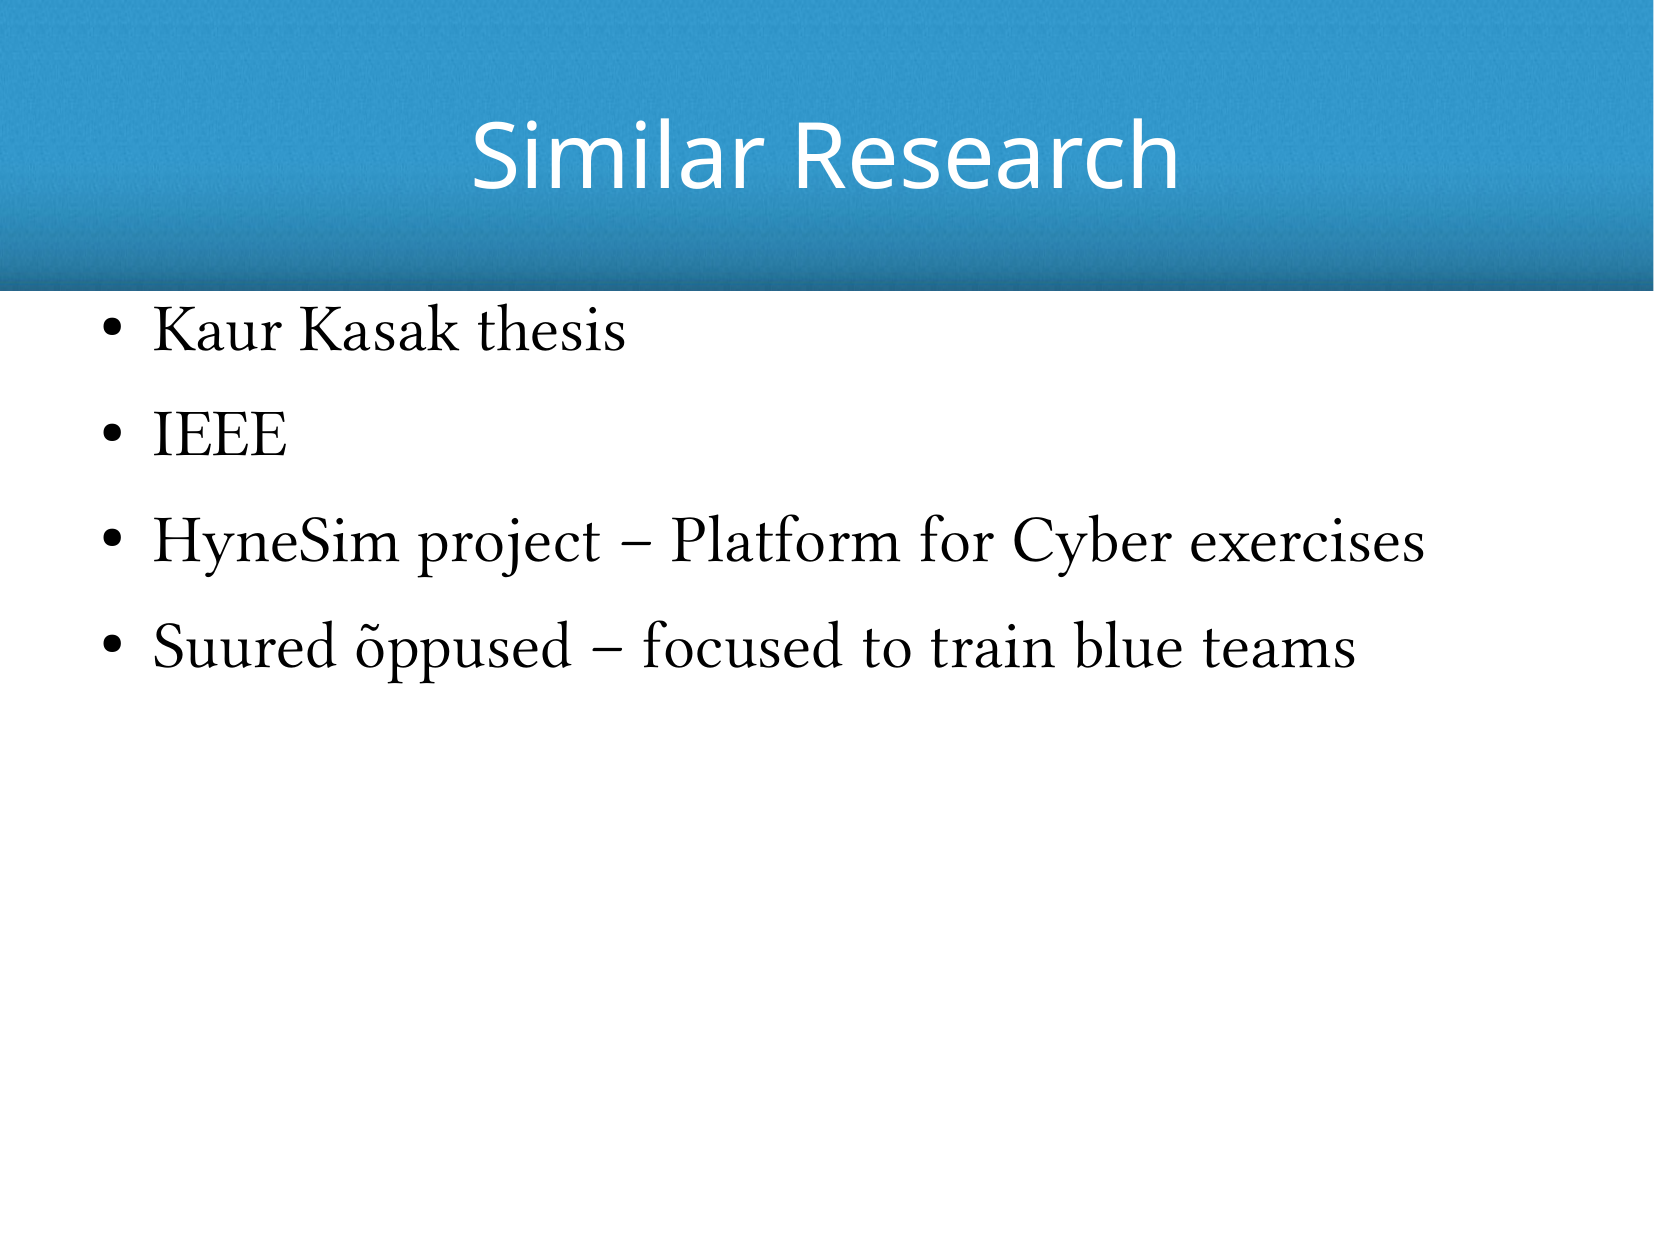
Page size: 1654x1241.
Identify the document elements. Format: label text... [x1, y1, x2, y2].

title Similar Research [82, 49, 1571, 257]
list Kaur Kasak thesis IEEE HyneSim project – Platform for Cyber exercises Suured õppused – focused to train blue teams [82, 290, 1538, 1010]
picture [0, 0, 1654, 291]
